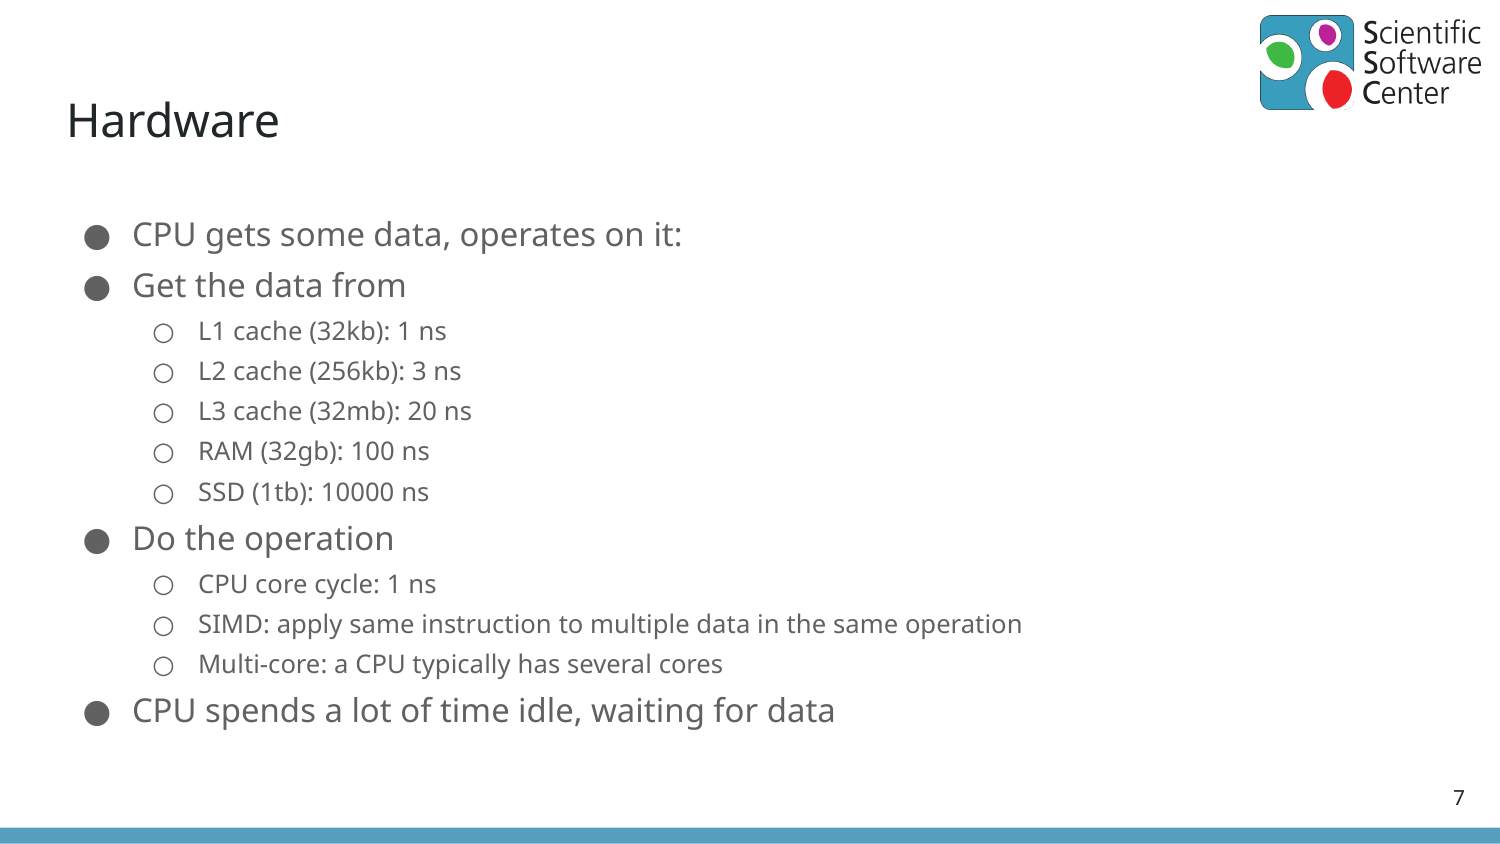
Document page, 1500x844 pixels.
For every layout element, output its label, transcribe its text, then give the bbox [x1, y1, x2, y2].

title Hardware [51, 72, 1449, 167]
picture [1260, 15, 1481, 110]
list CPU gets some data, operates on it: Get the data from L1 cache (32kb): 1 ns L2 cache (256kb): 3 ns L3 cache (32mb): 20 ns RAM (32gb): 100 ns SSD (1tb): 10000 ns Do the operation CPU core cycle: 1 ns SIMD: apply same instruction to multiple data in the same operation Multi-core: a CPU typically has several cores CPU spends a lot of time idle, waiting for data [51, 189, 1449, 750]
slide_number <number> [1389, 764, 1480, 830]
